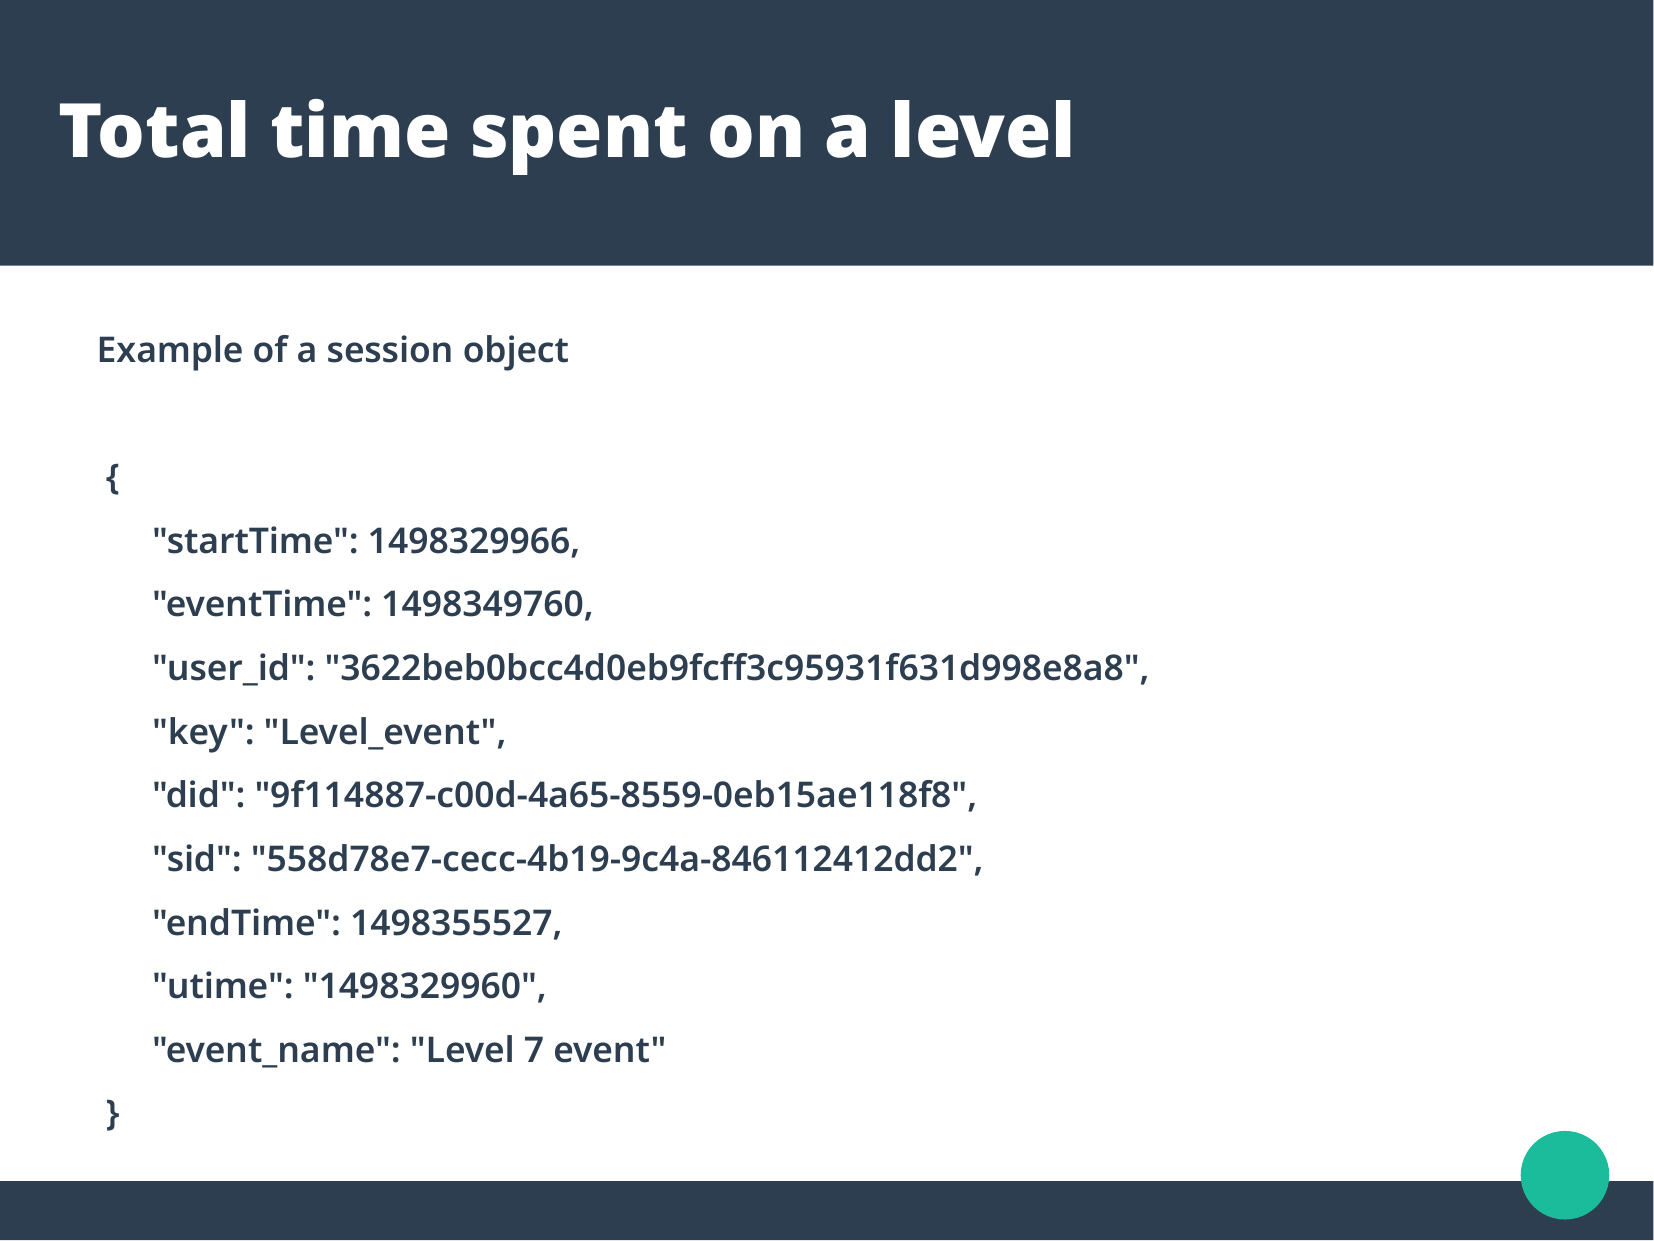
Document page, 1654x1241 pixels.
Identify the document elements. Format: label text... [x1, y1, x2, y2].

title Total time spent on a level [59, 49, 1595, 207]
list Example of a session object { "startTime": 1498329966, "eventTime": 1498349760, "user_id": "3622beb0bcc4d0eb9fcff3c95931f631d998e8a8", "key": "Level_event", "did": "9f114887-c00d-4a65-8559-0eb15ae118f8", "sid": "558d78e7-cecc-4b19-9c4a-846112412dd2", "endTime": 1498355527, "utime": "1498329960", "event_name": "Level 7 event" } [59, 324, 1595, 1152]
